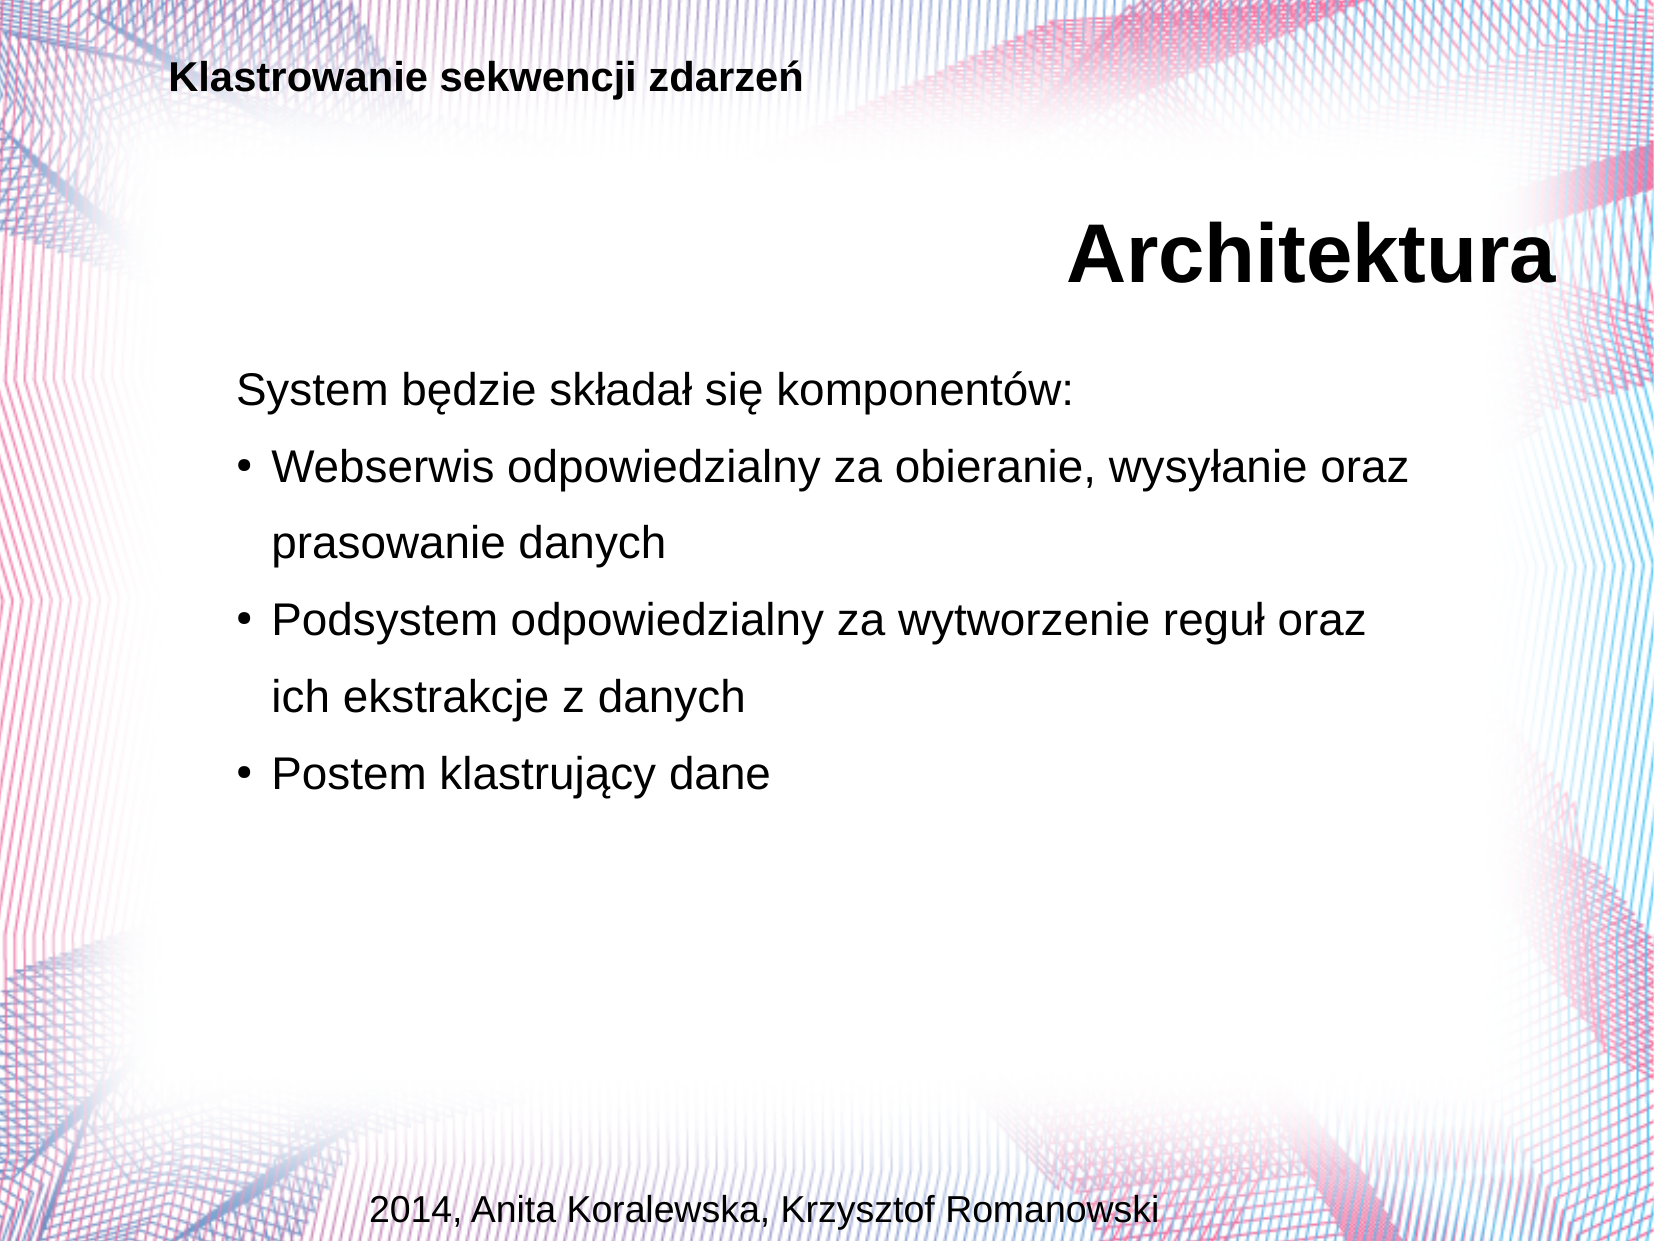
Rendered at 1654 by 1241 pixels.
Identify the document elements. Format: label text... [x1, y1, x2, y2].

text_box Architektura [1051, 153, 1619, 272]
text_box 2014, Anita Koralewska, Krzysztof Romanowski [354, 1159, 1276, 1217]
picture [0, 0, 1654, 1241]
text_box Klastrowanie sekwencji zdarzeń [153, 23, 1560, 85]
text_box System będzie składał się komponentów: Webserwis odpowiedzialny za obieranie, wysyłanie oraz prasowanie danych Podsystem odpowiedzialny za wytworzenie reguł oraz ich ekstrakcje z danych Postem klastrujący dane [221, 330, 1427, 782]
